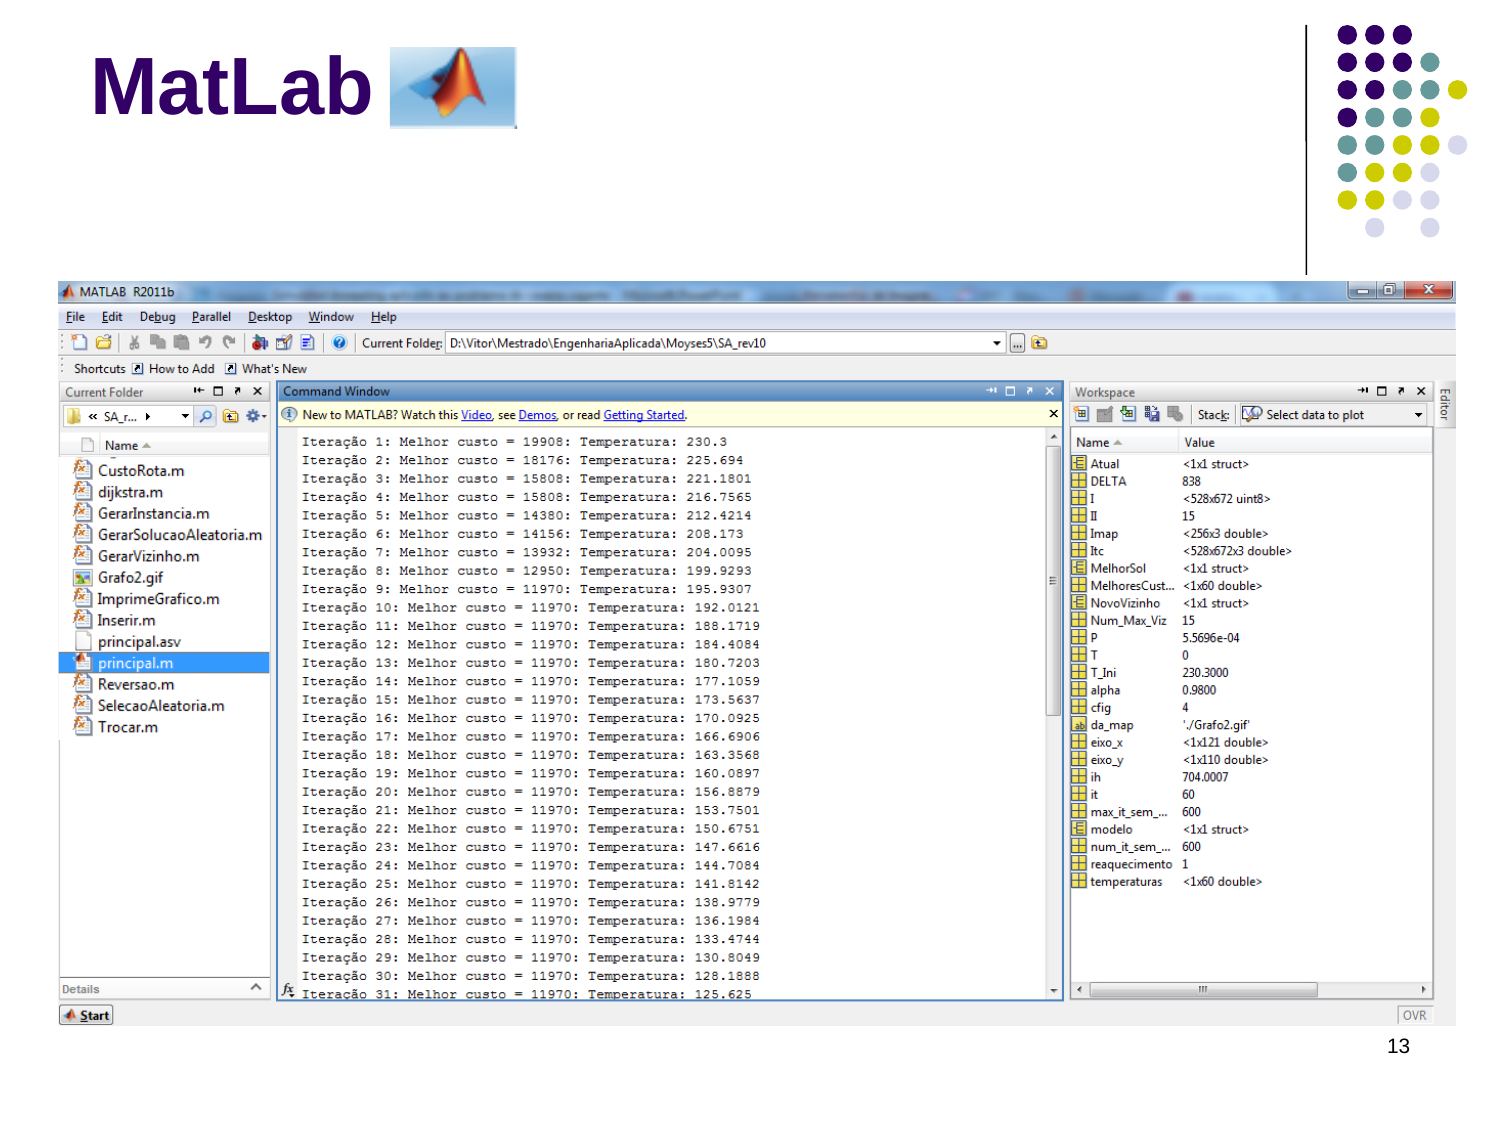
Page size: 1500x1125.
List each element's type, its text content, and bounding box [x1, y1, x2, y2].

picture [58, 281, 1456, 1026]
picture [389, 47, 518, 129]
slide_number <número> [1074, 1026, 1425, 1100]
title MatLab [75, 23, 532, 139]
